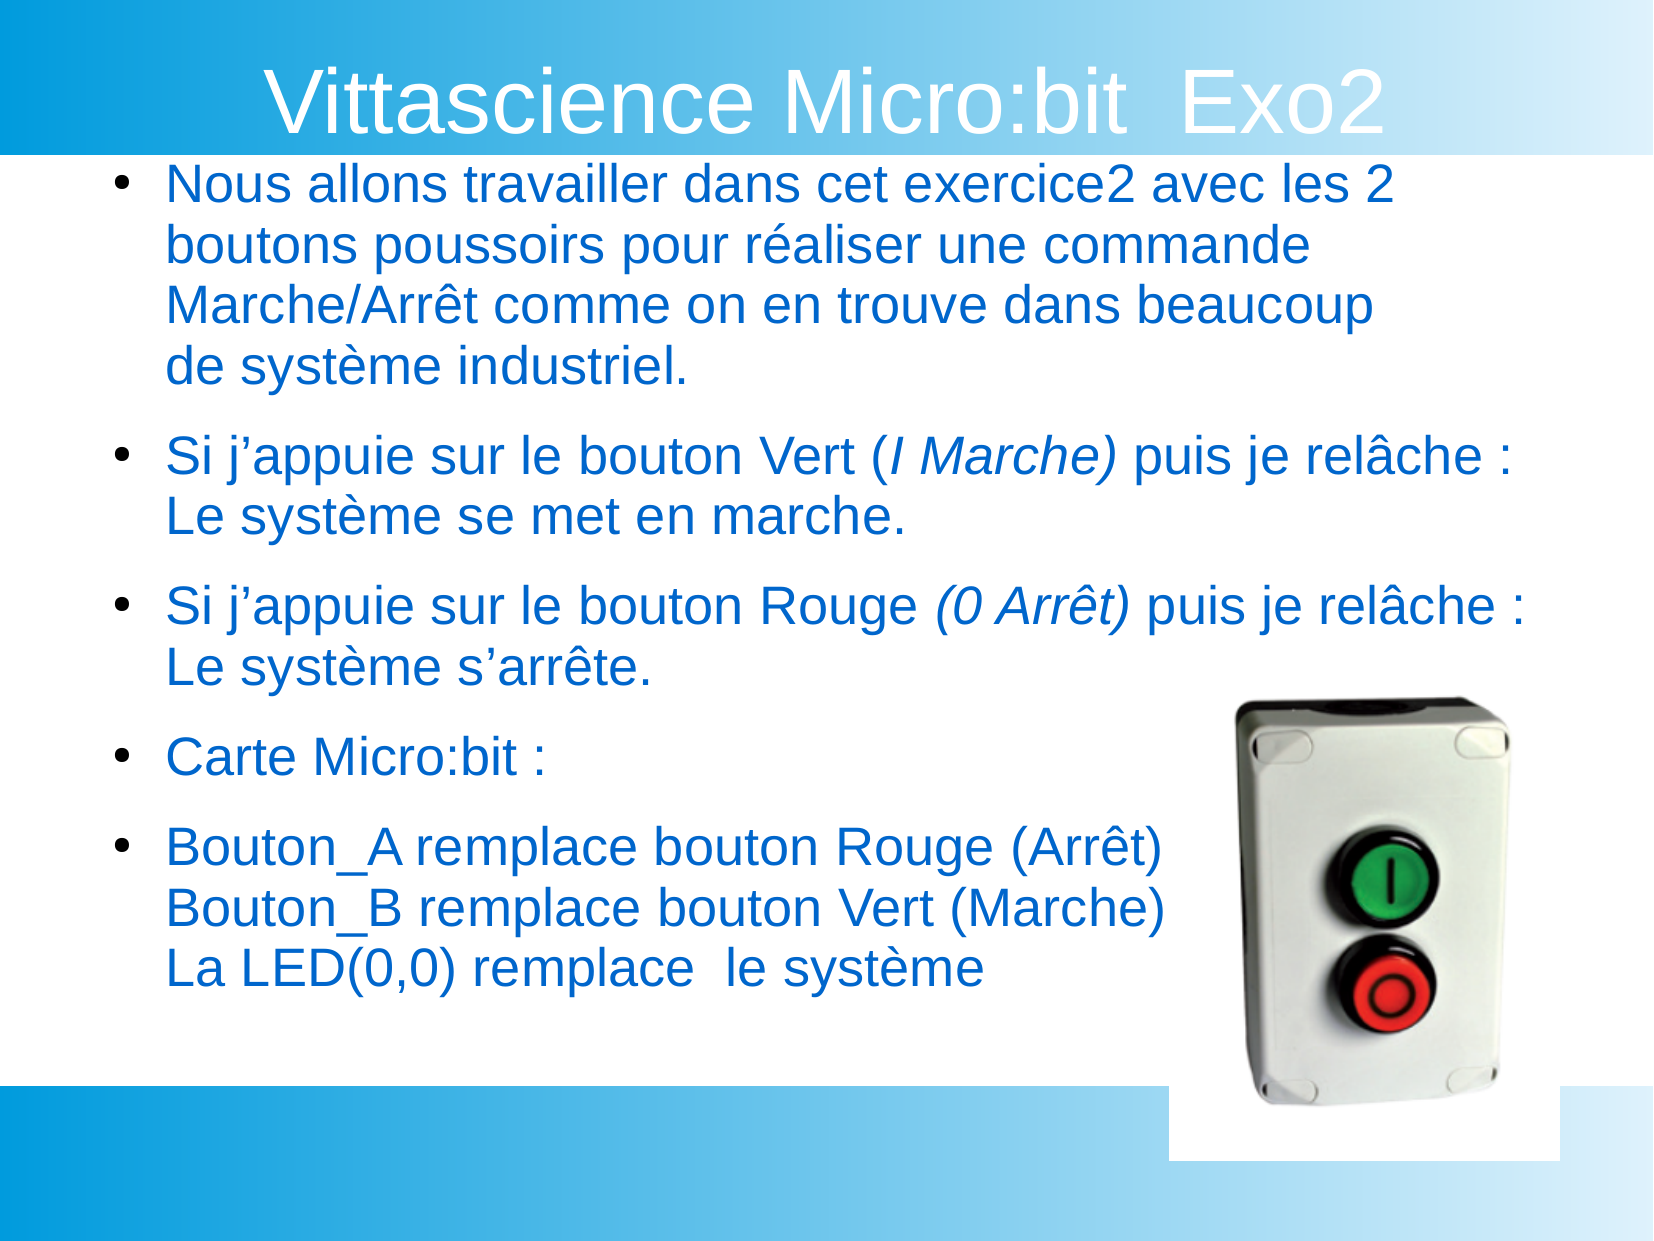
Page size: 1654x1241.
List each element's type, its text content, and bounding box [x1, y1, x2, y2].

title Vittascience Micro:bit Exo2 [82, 49, 1571, 155]
list Nous allons travailler dans cet exercice2 avec les 2 boutons poussoirs pour réaliser une commande Marche/Arrêt comme on en trouve dans beaucoup de système industriel. Si j’appuie sur le bouton Vert (I Marche) puis je relâche : Le système se met en marche. Si j’appuie sur le bouton Rouge (0 Arrêt) puis je relâche : Le système s’arrête. Carte Micro:bit : Bouton_A remplace bouton Rouge (Arrêt) Bouton_B remplace bouton Vert (Marche) La LED(0,0) remplace le système [94, 153, 1583, 873]
picture [1169, 649, 1560, 1161]
